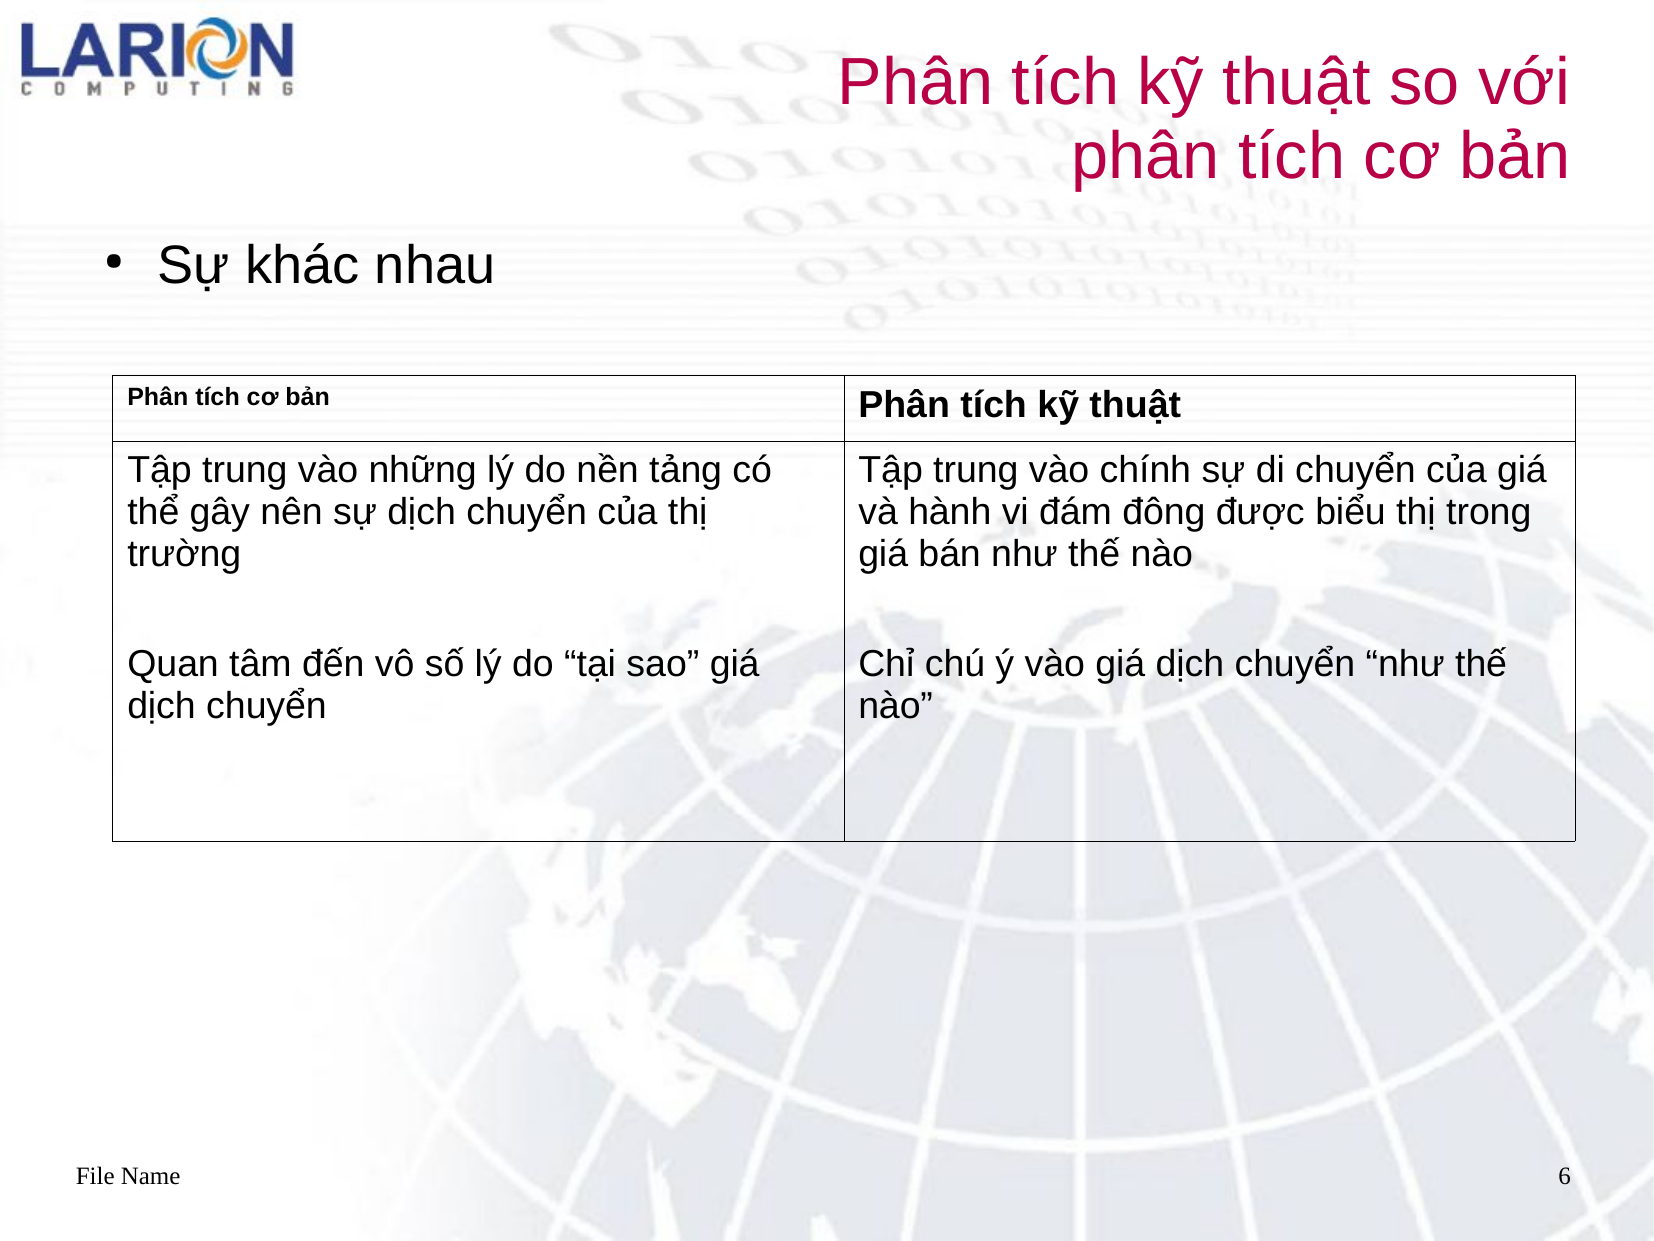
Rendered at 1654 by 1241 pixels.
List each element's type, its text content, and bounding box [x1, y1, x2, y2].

table_header Phân tích cơ bản [113, 376, 844, 441]
list Sự khác nhau [86, 234, 1576, 1039]
table_cell Tập trung vào chính sự di chuyển của giá và hành vi đám đông được biểu thị trong giá bán như thế nào [845, 442, 1575, 634]
picture [0, 0, 1654, 1241]
table_cell Quan tâm đến vô số lý do “tại sao” giá dịch chuyển [113, 634, 844, 841]
table_cell Tập trung vào những lý do nền tảng có thể gây nên sự dịch chuyển của thị trường [113, 442, 844, 634]
table_cell Chỉ chú ý vào giá dịch chuyển “như thế nào” [845, 634, 1575, 841]
table_header Phân tích kỹ thuật [845, 376, 1575, 441]
title Phân tích kỹ thuật so với phân tích cơ bản [300, 43, 1571, 194]
